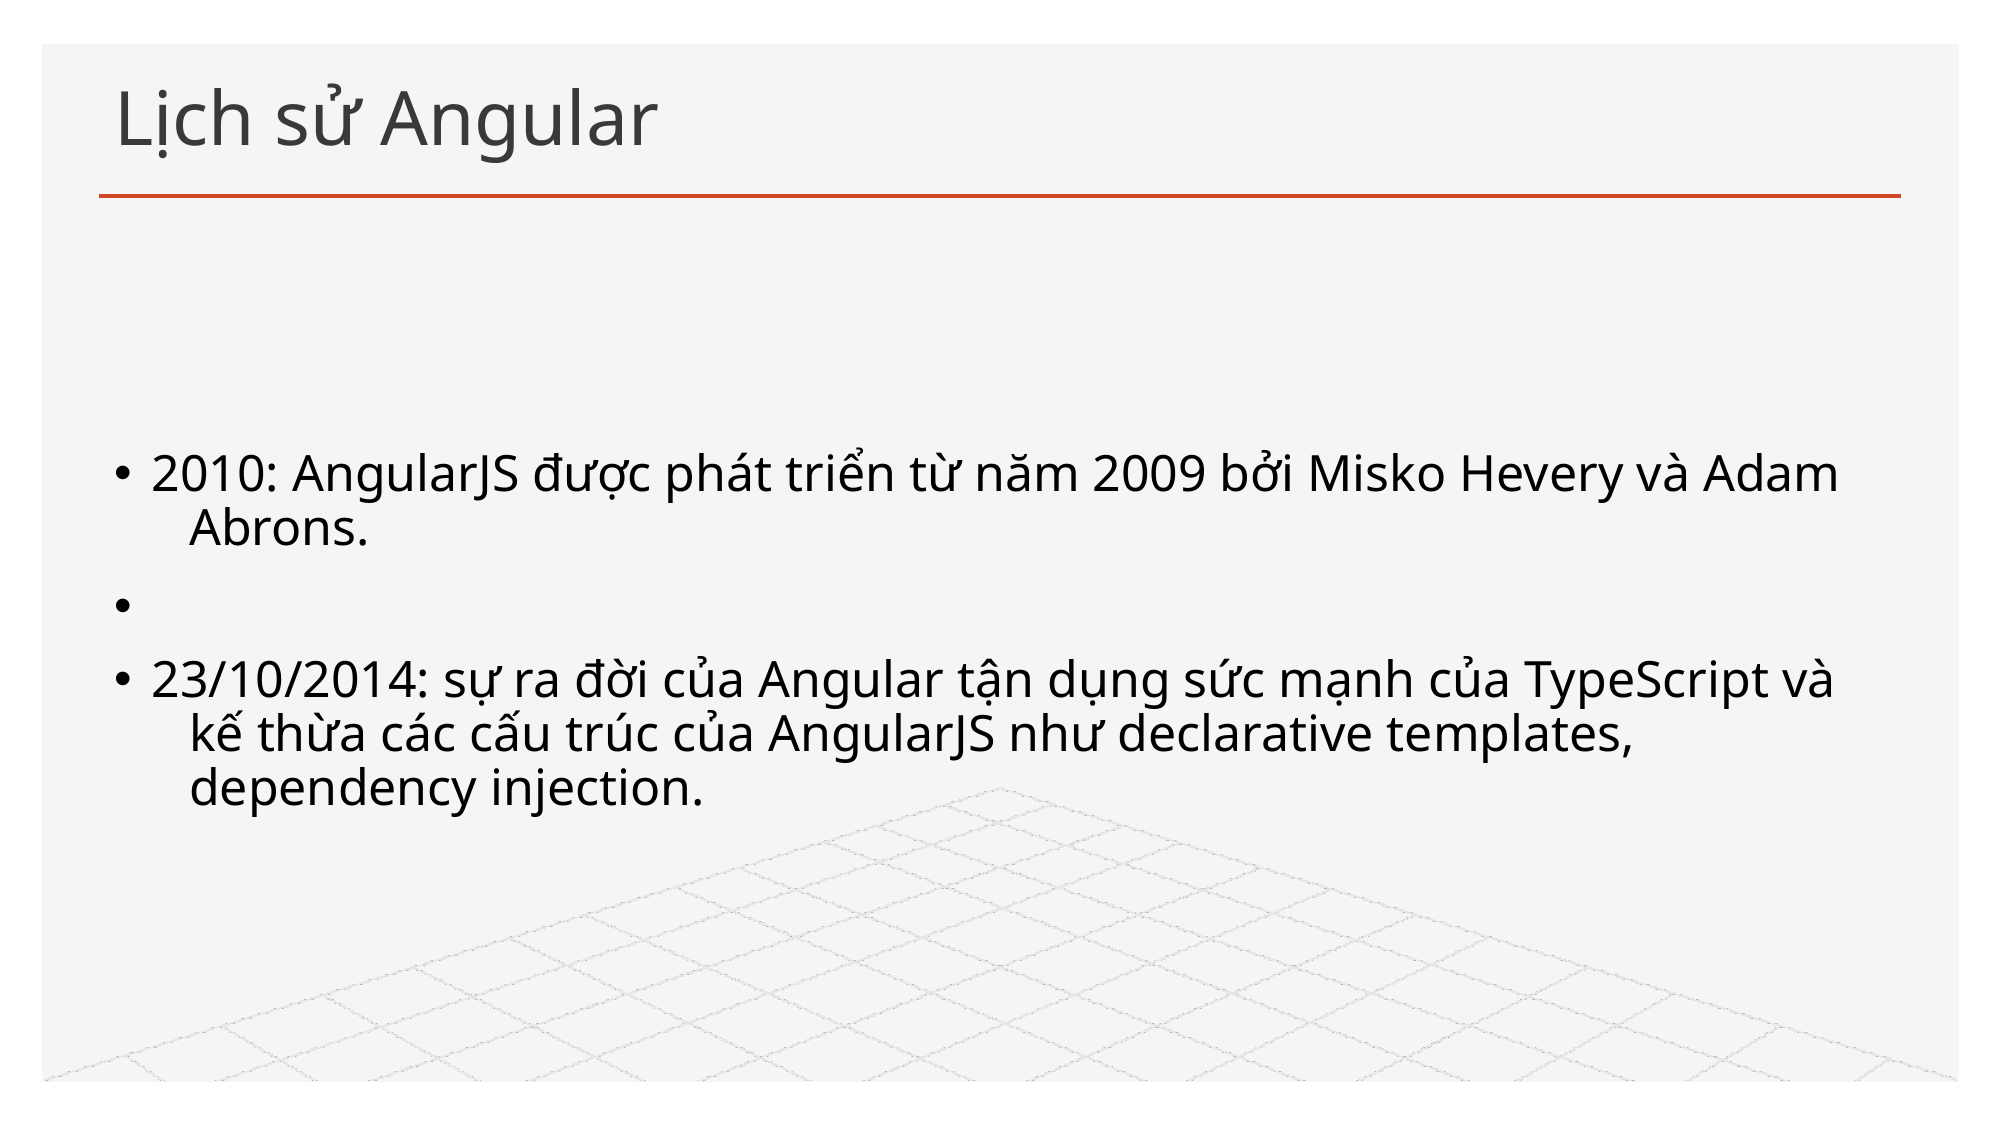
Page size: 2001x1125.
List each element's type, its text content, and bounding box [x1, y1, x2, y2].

text_box Lịch sử Angular [99, 73, 1901, 197]
list 2010: AngularJS được phát triển từ năm 2009 bởi Misko Hevery và Adam Abrons. 23/10/2014: sự ra đời của Angular tận dụng sức mạnh của TypeScript và kế thừa các cấu trúc của AngularJS như declarative templates, dependency injection. [99, 213, 1901, 1052]
